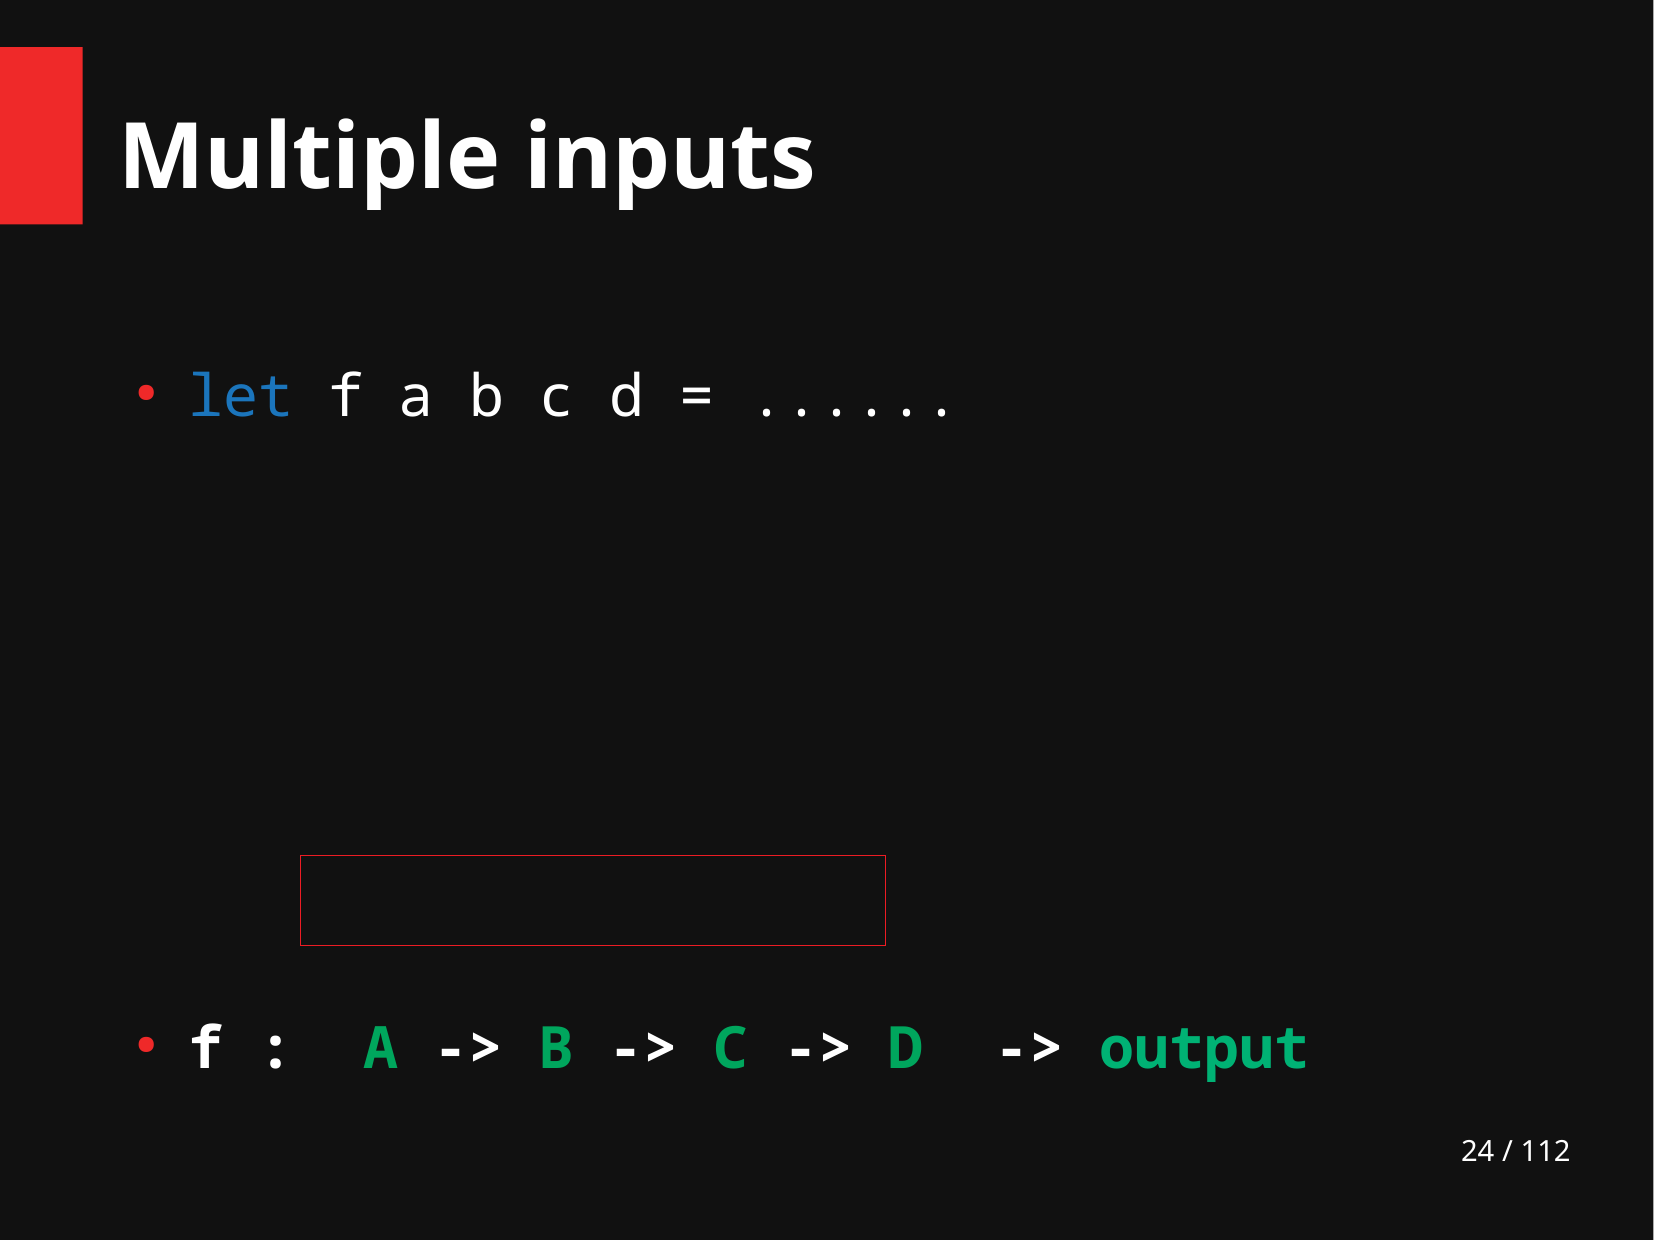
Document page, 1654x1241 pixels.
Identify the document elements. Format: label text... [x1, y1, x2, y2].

title Multiple inputs [118, 49, 1571, 257]
list let f a b c d = ...... f : A -> B -> C -> D -> output [118, 354, 1536, 1074]
